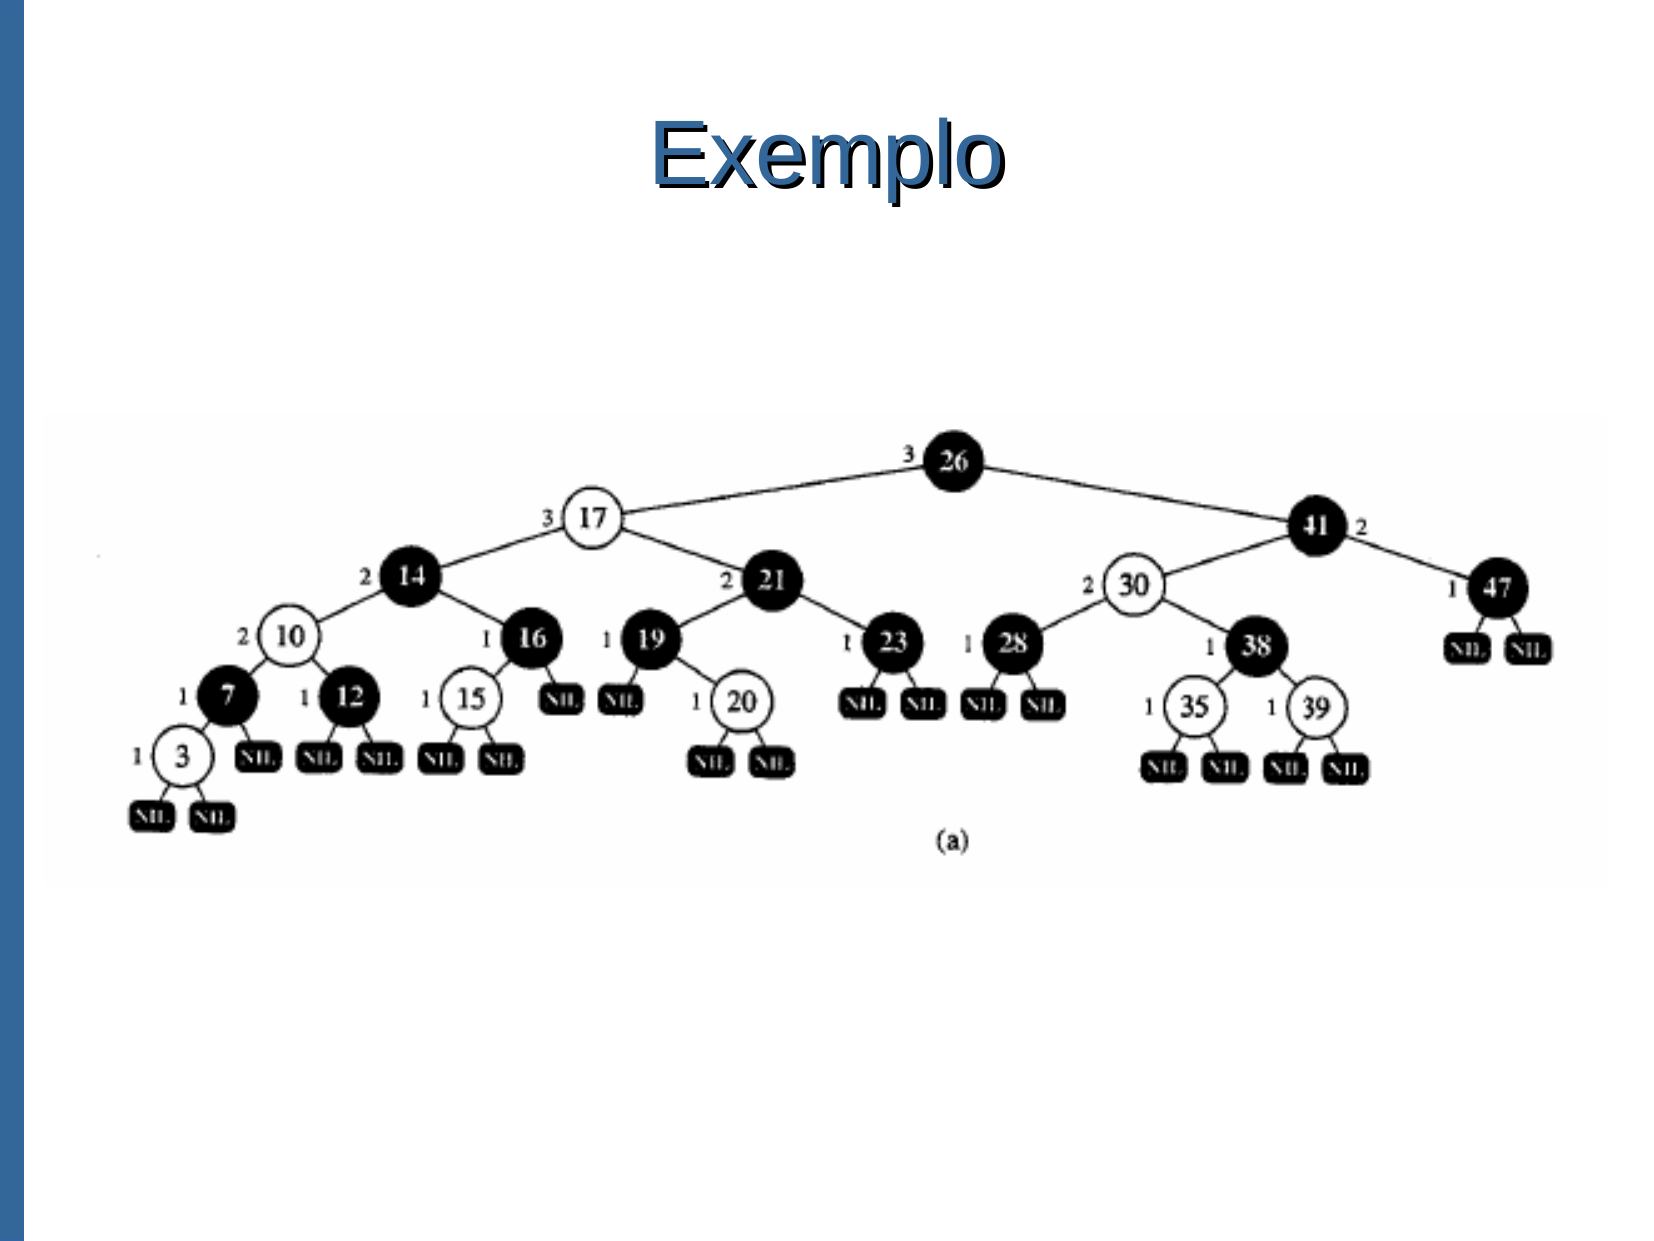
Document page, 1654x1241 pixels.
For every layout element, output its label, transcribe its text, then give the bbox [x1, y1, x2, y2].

title Exemplo [82, 49, 1571, 257]
picture [43, 413, 1607, 886]
